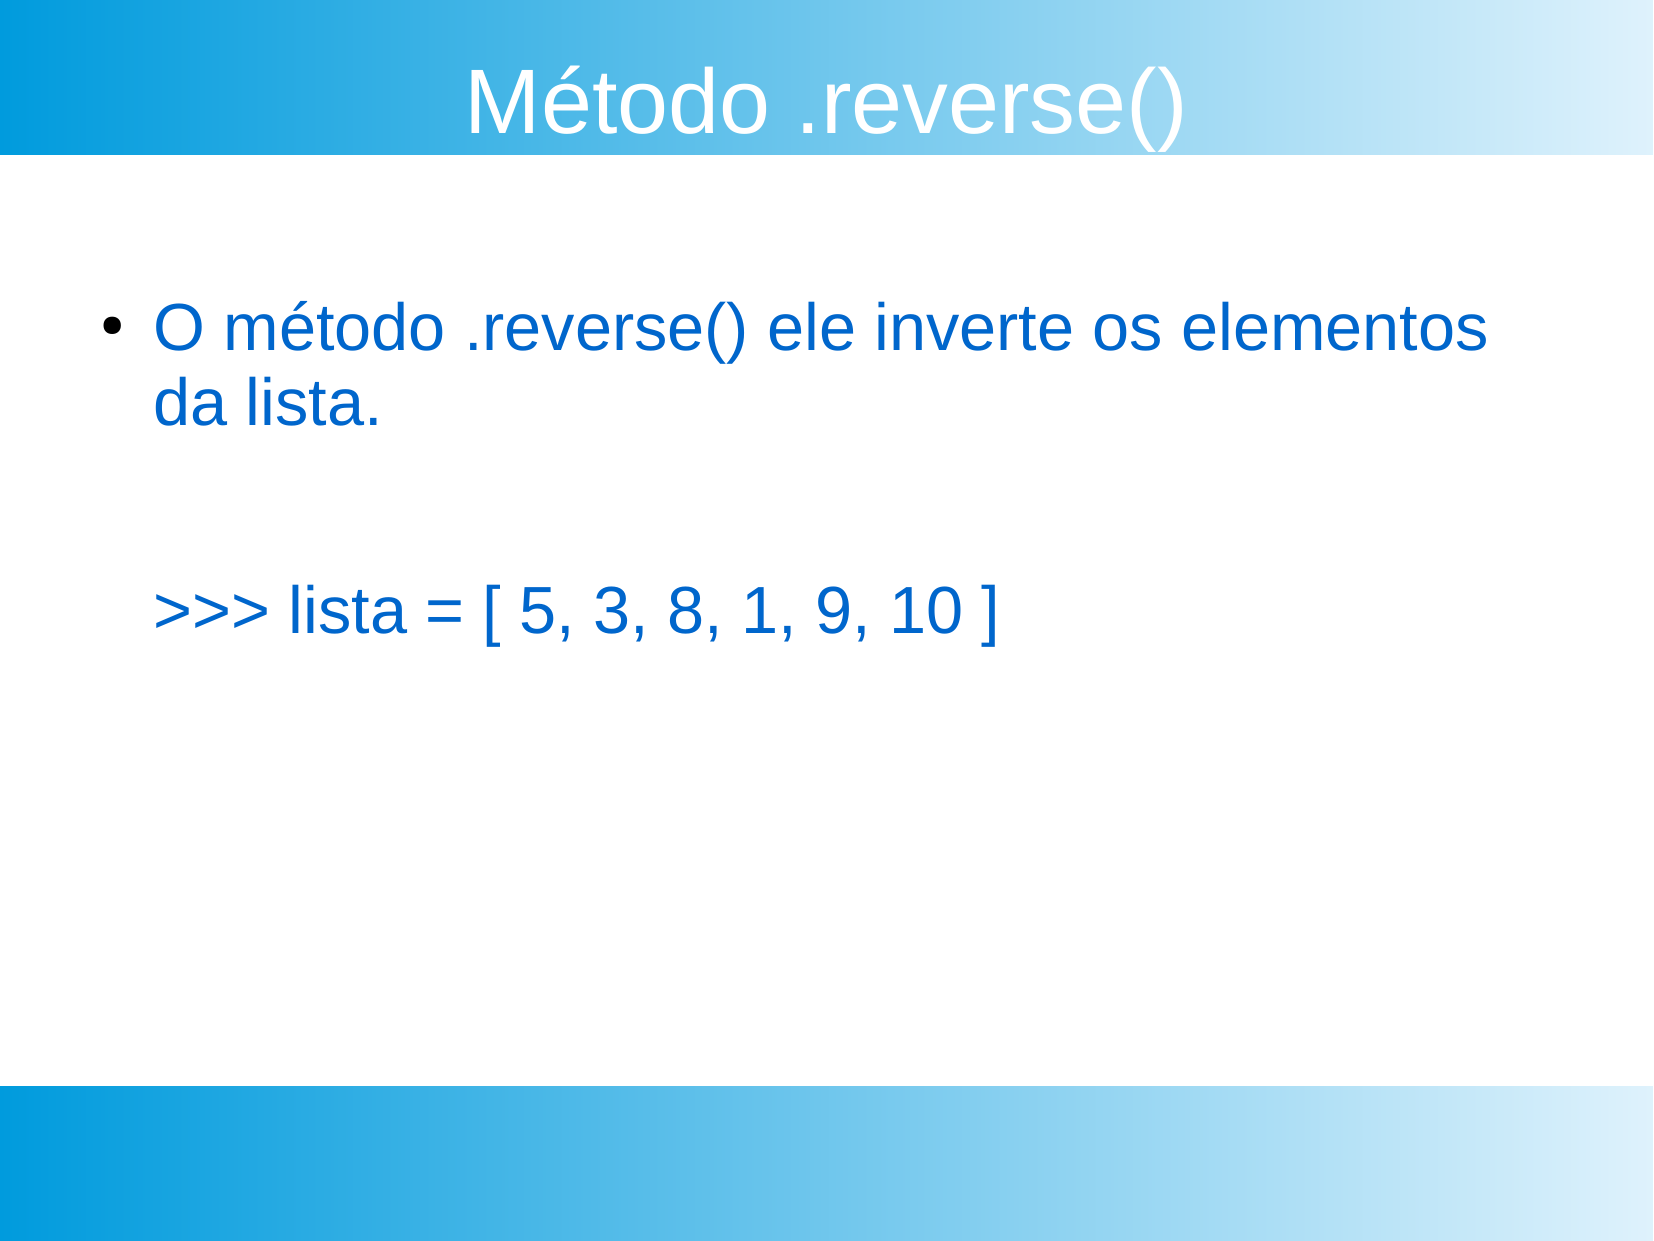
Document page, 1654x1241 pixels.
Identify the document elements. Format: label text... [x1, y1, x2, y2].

list O método .reverse() ele inverte os elementos da lista. >>> lista = [ 5, 3, 8, 1, 9, 10 ] [82, 290, 1571, 1010]
title Método .reverse() [82, 49, 1571, 155]
